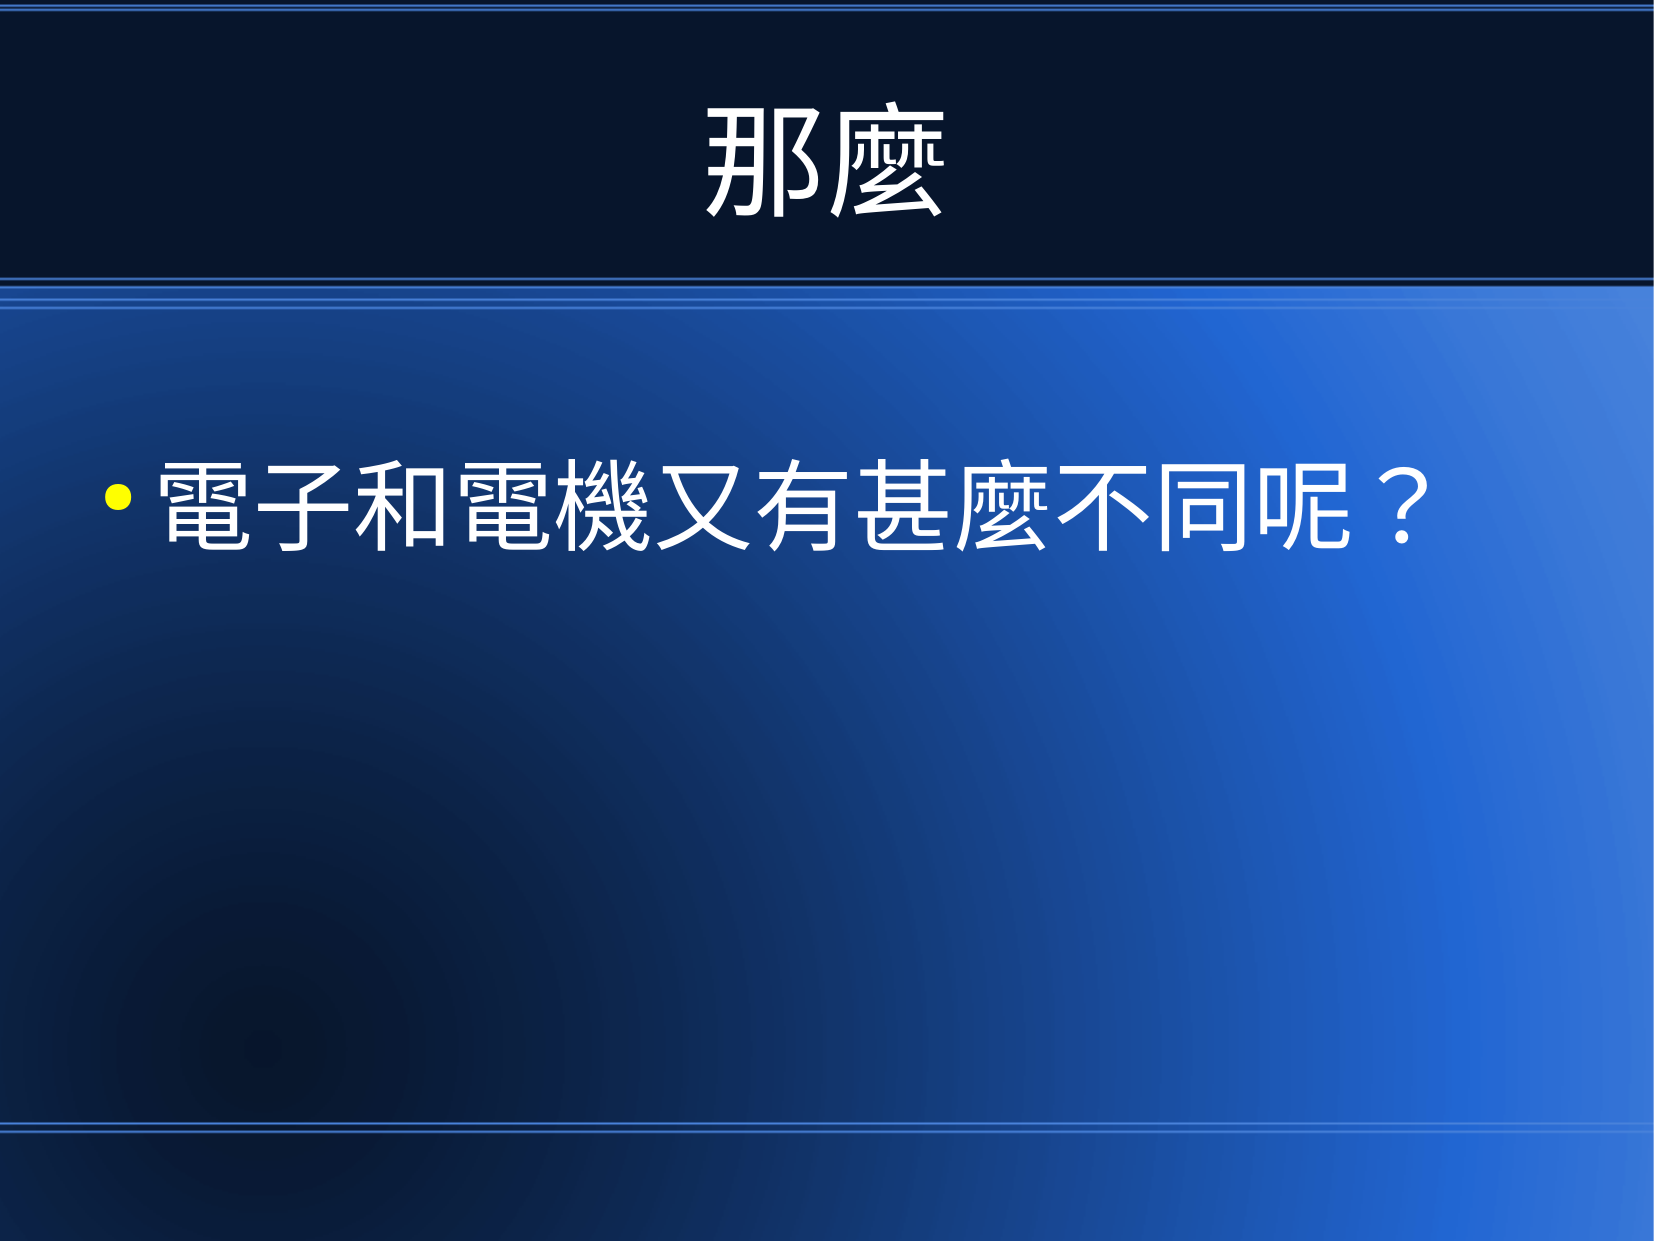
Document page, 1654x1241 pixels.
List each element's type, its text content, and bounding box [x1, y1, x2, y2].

title 那麼 [82, 49, 1571, 257]
list 電子和電機又有甚麼不同呢？ [82, 355, 1571, 1241]
picture [0, 0, 1654, 1241]
